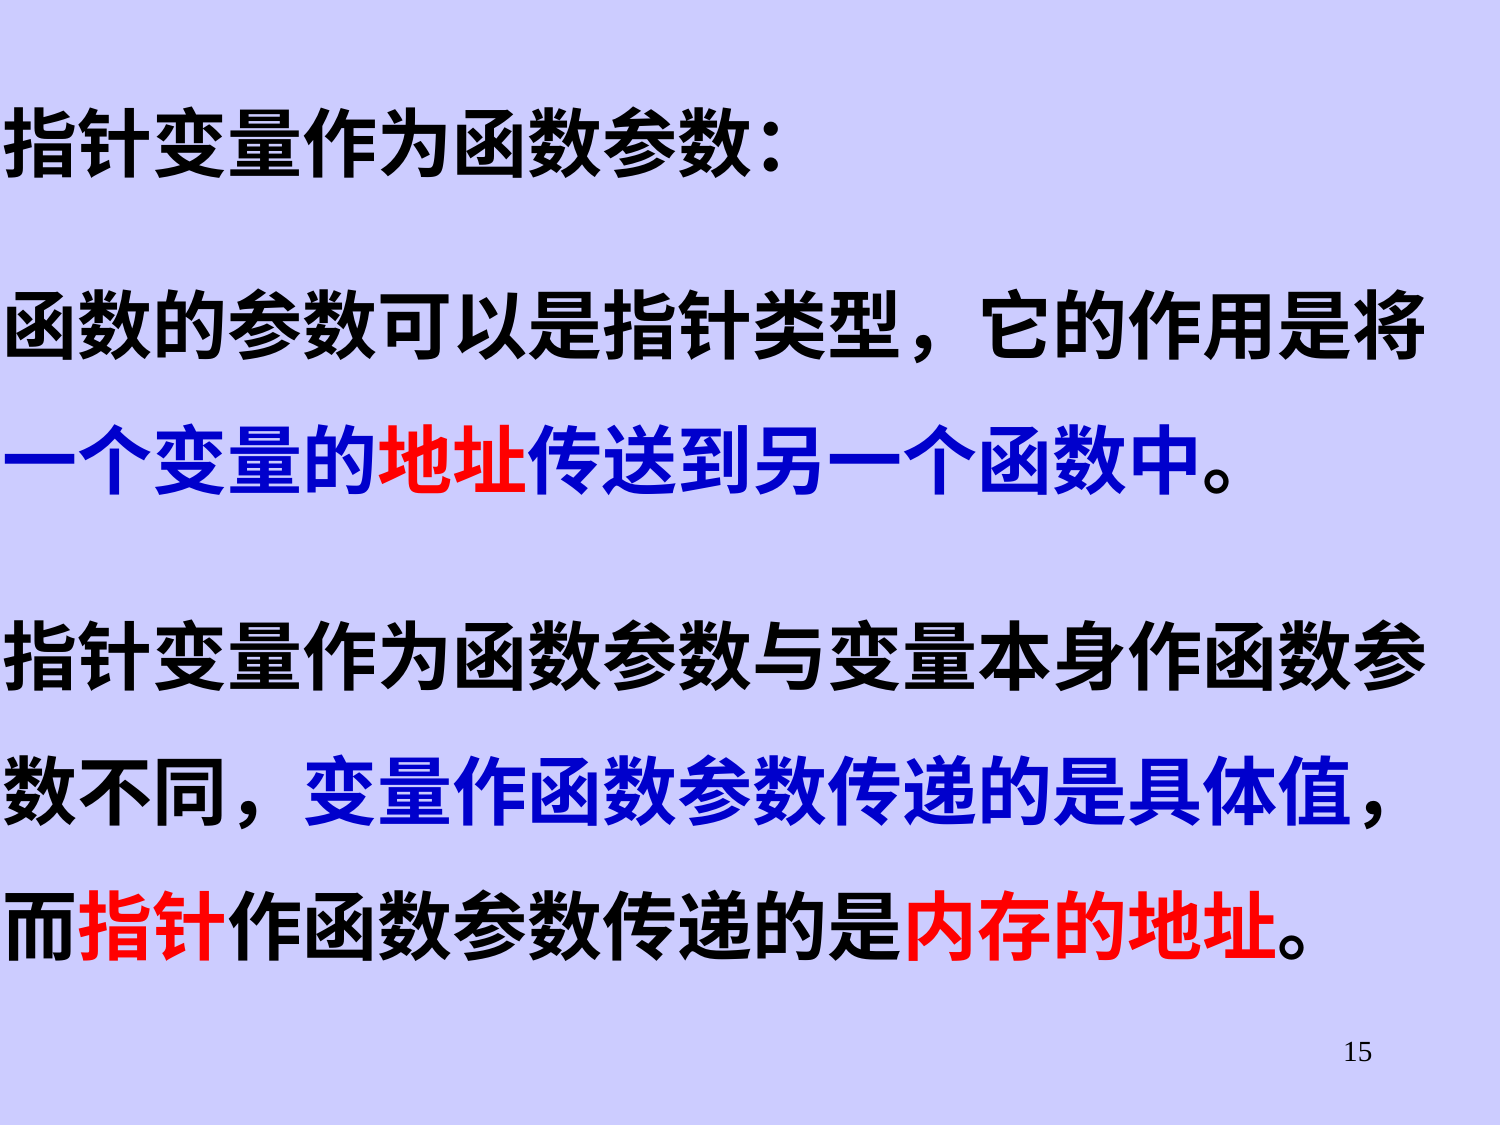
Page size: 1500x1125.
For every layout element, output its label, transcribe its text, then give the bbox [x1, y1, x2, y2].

text_box <编号> [1074, 1025, 1388, 1101]
text_box 指针变量作为函数参数与变量本身作函数参数不同，变量作函数参数传递的是具体值，而指针作函数参数传递的是内存的地址。 [0, 562, 1500, 972]
text_box 指针变量作为函数参数： 函数的参数可以是指针类型，它的作用是将一个变量的地址传送到另一个函数中。 [0, 49, 1500, 506]
